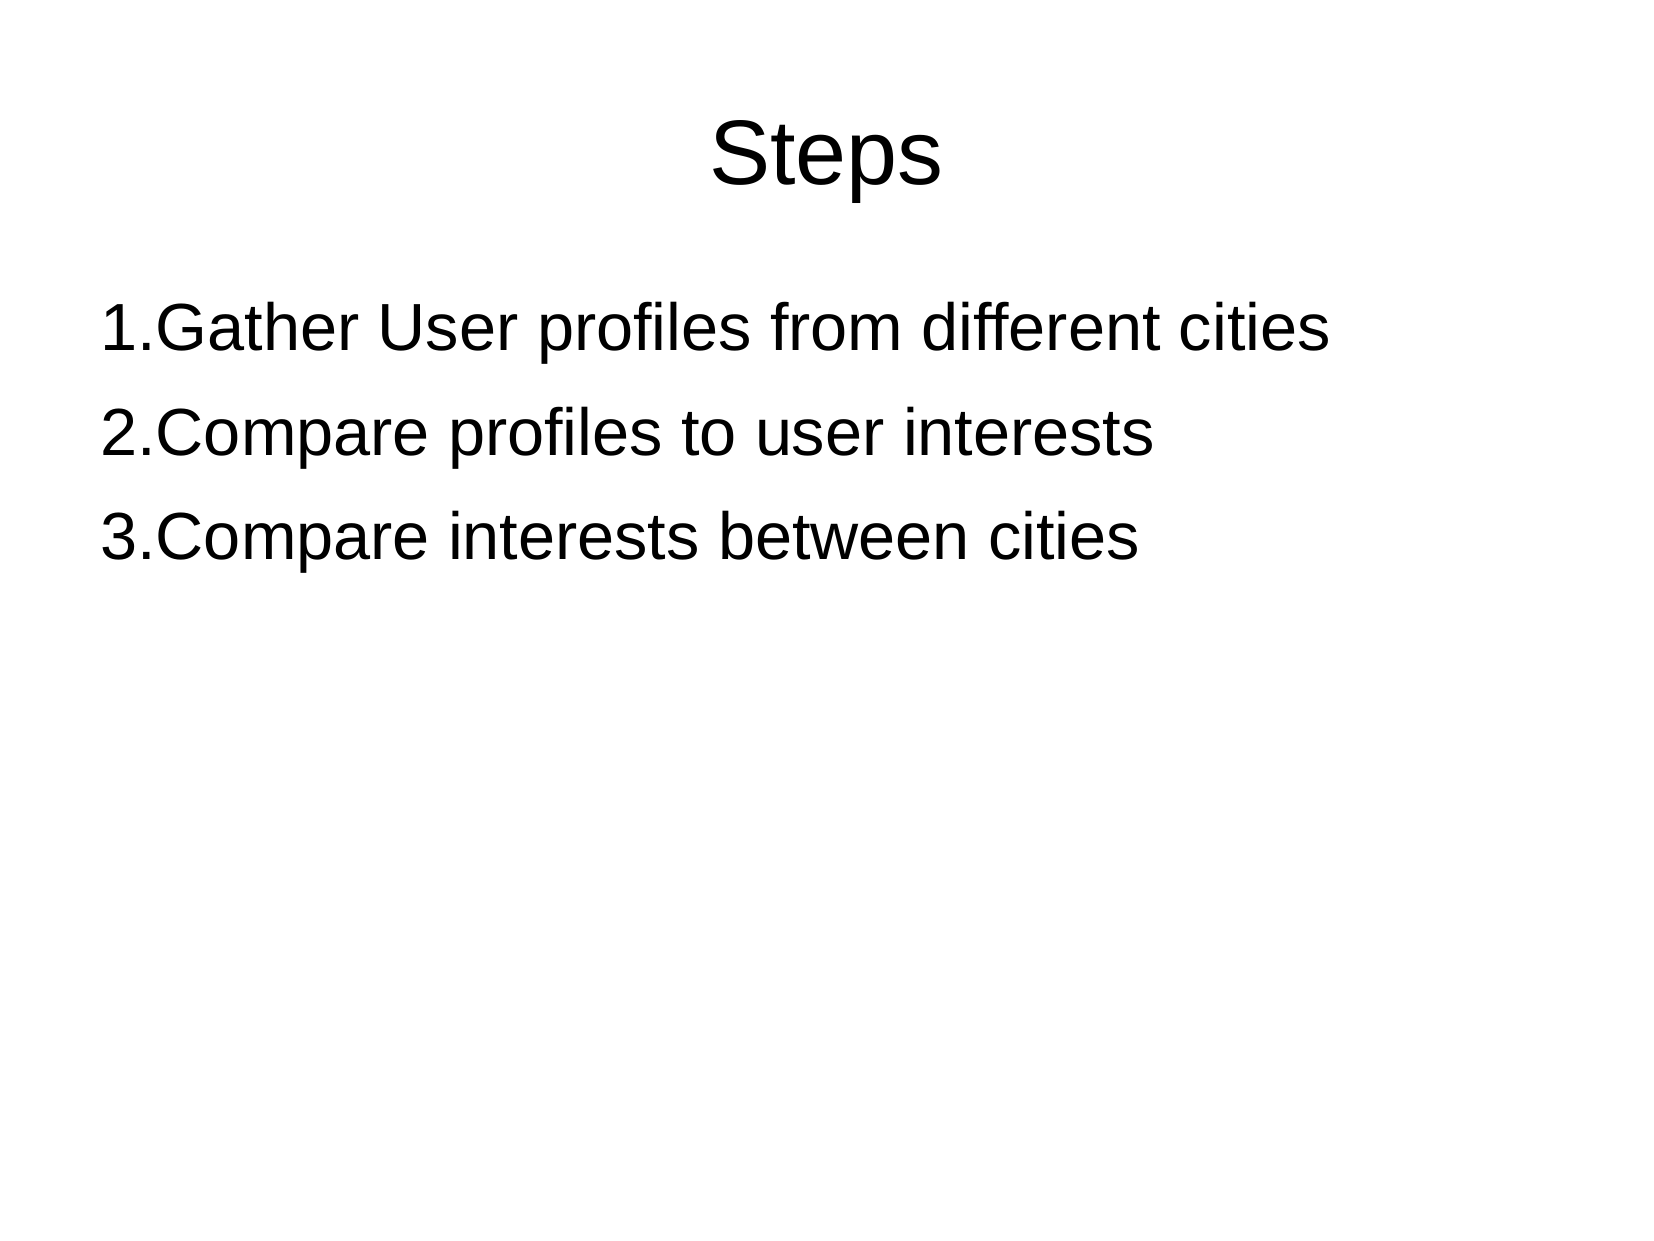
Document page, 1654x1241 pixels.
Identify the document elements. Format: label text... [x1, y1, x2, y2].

title Steps [82, 49, 1571, 257]
list Gather User profiles from different cities Compare profiles to user interests Compare interests between cities [82, 290, 1571, 1010]
